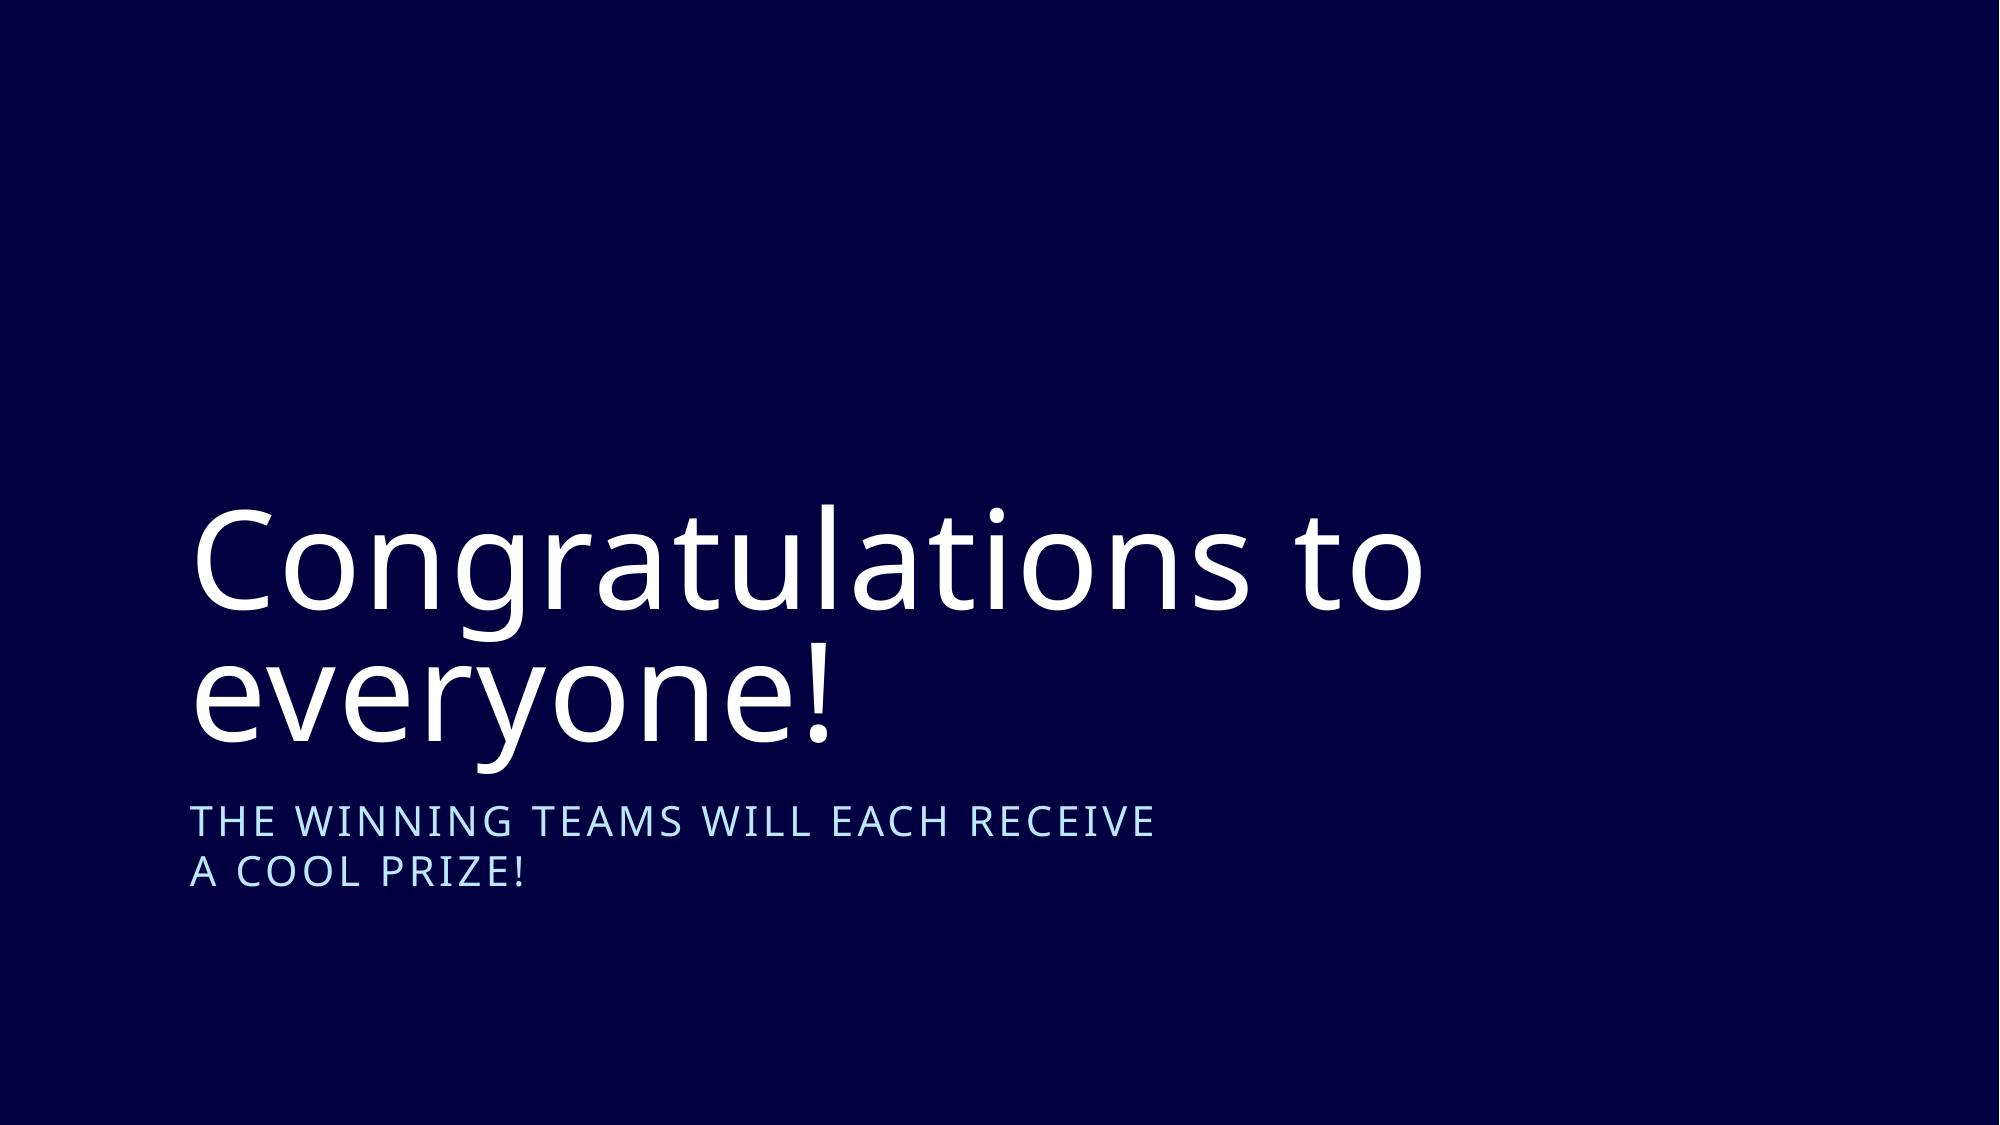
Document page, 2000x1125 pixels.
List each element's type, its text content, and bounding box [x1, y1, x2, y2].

title Congratulations to everyone! [174, 299, 1525, 775]
subtitle The WINNING teams will each receive a cool prize! [174, 787, 1188, 988]
